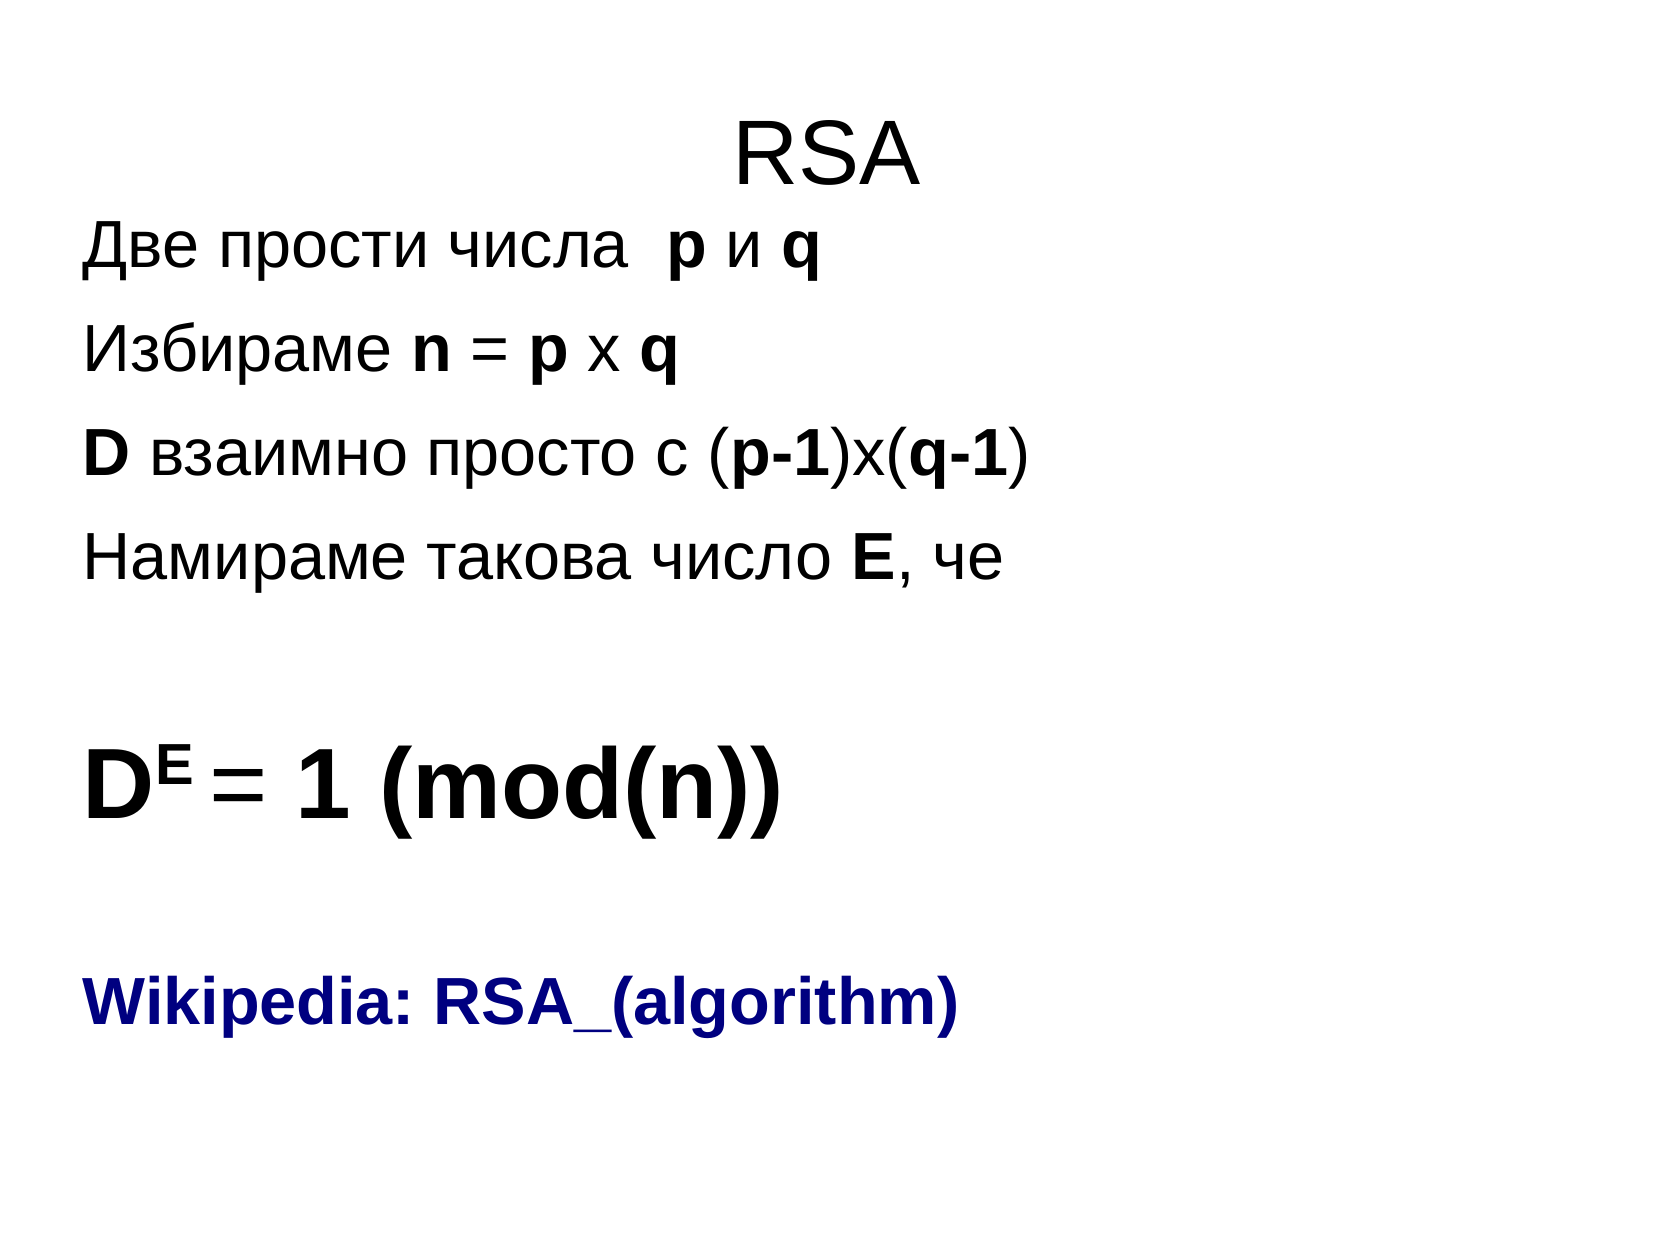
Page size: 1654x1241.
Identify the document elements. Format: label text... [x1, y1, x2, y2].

title RSA [82, 49, 1571, 206]
list Две прости числа p и q Избираме n = p x q D взаимно просто с (p-1)x(q-1) Намираме такова число E, че DE = 1 (mod(n)) Wikipedia: RSA_(algorithm) [82, 206, 1571, 1241]
